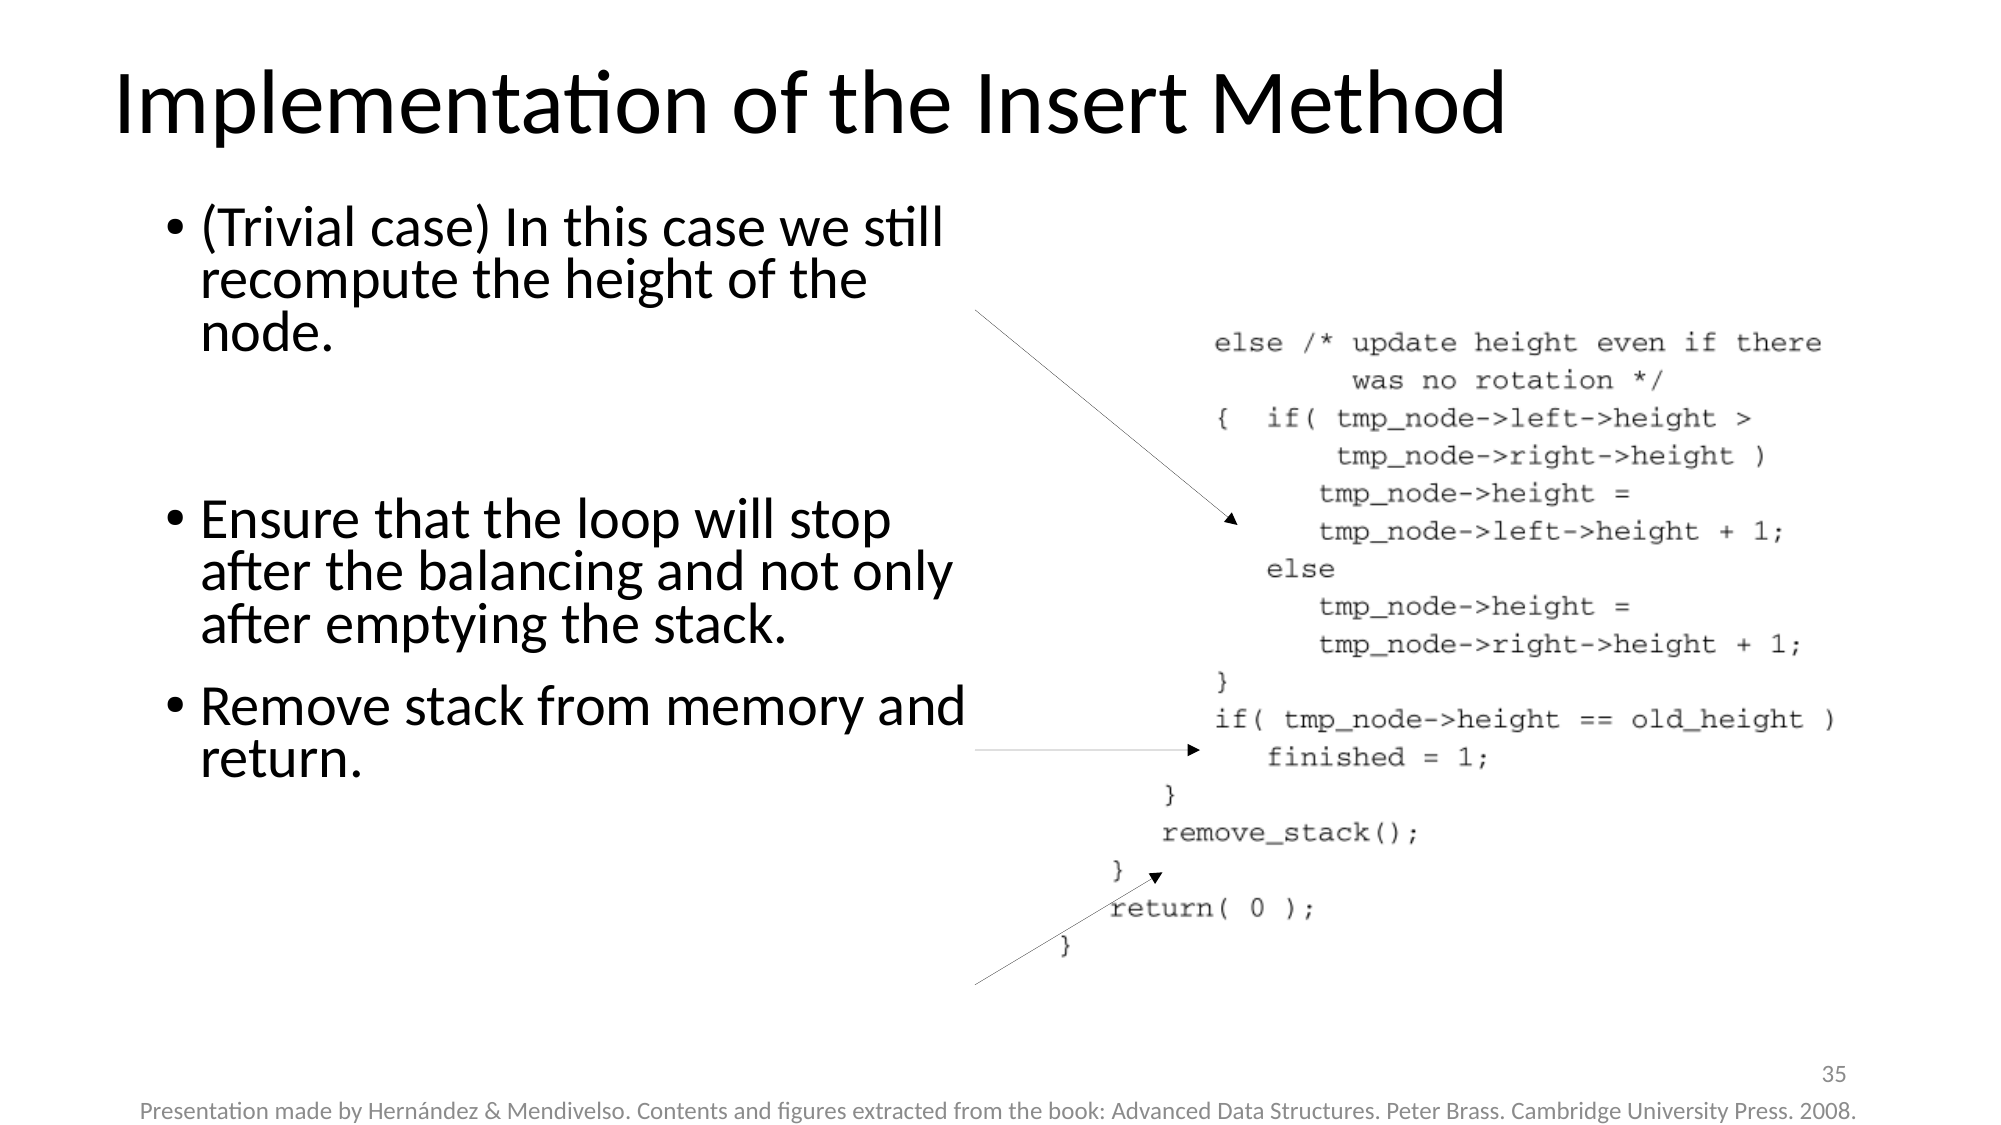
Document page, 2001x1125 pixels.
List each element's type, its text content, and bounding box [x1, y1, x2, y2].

title Implementation of the Insert Method [113, 2, 1839, 152]
picture [1013, 324, 1985, 975]
text_box (Trivial case) In this case we still recompute the height of the node. Ensure that the loop will stop after the balancing and not only after emptying the stack. Remove stack from memory and return. [150, 197, 1013, 1056]
text_box Presentation made by Hernández & Mendivelso. Contents and figures extracted from the book: Advanced Data Structures. Peter Brass. Cambridge University Press. 2008. [0, 1100, 2000, 1119]
